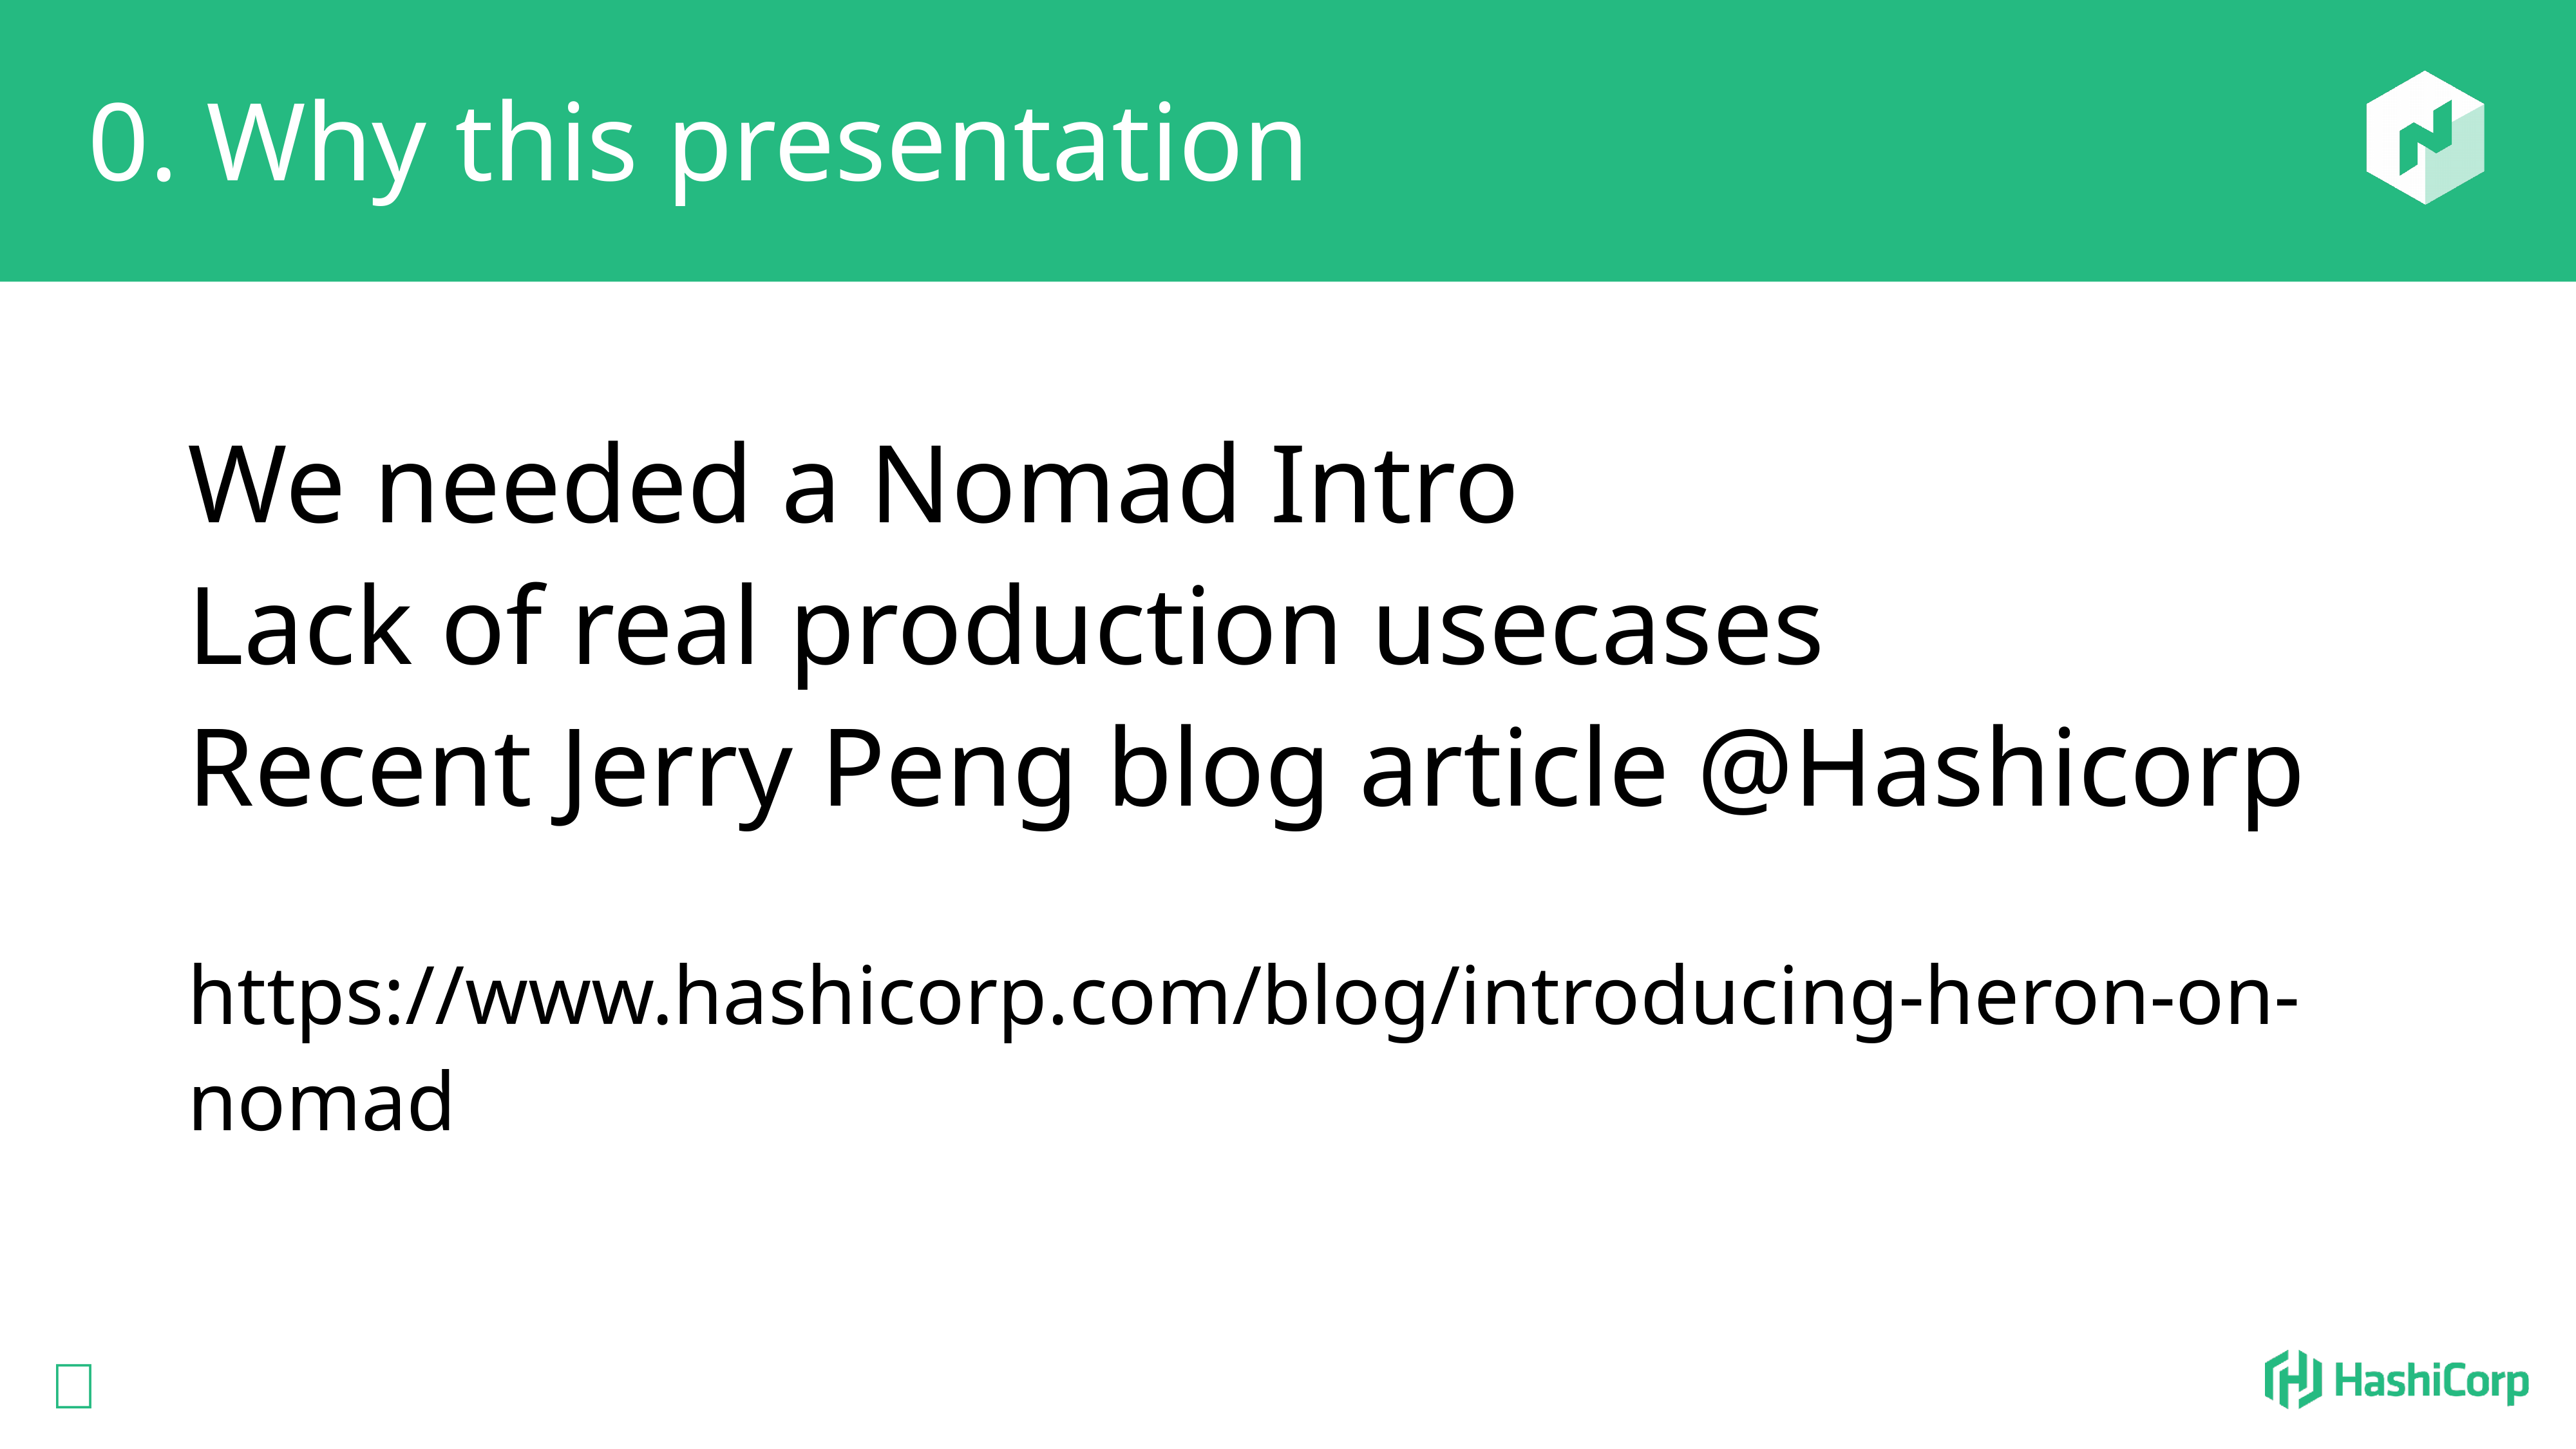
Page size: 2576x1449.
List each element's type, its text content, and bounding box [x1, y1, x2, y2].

picture [2265, 1349, 2529, 1410]
picture [2358, 70, 2493, 205]
list We needed a Nomad Intro Lack of real production usecases Recent Jerry Peng blog article @Hashicorp https://www.hashicorp.com/blog/introducing-heron-on-nomad [187, 402, 2389, 1208]
title 0. Why this presentation [82, 37, 2313, 238]
